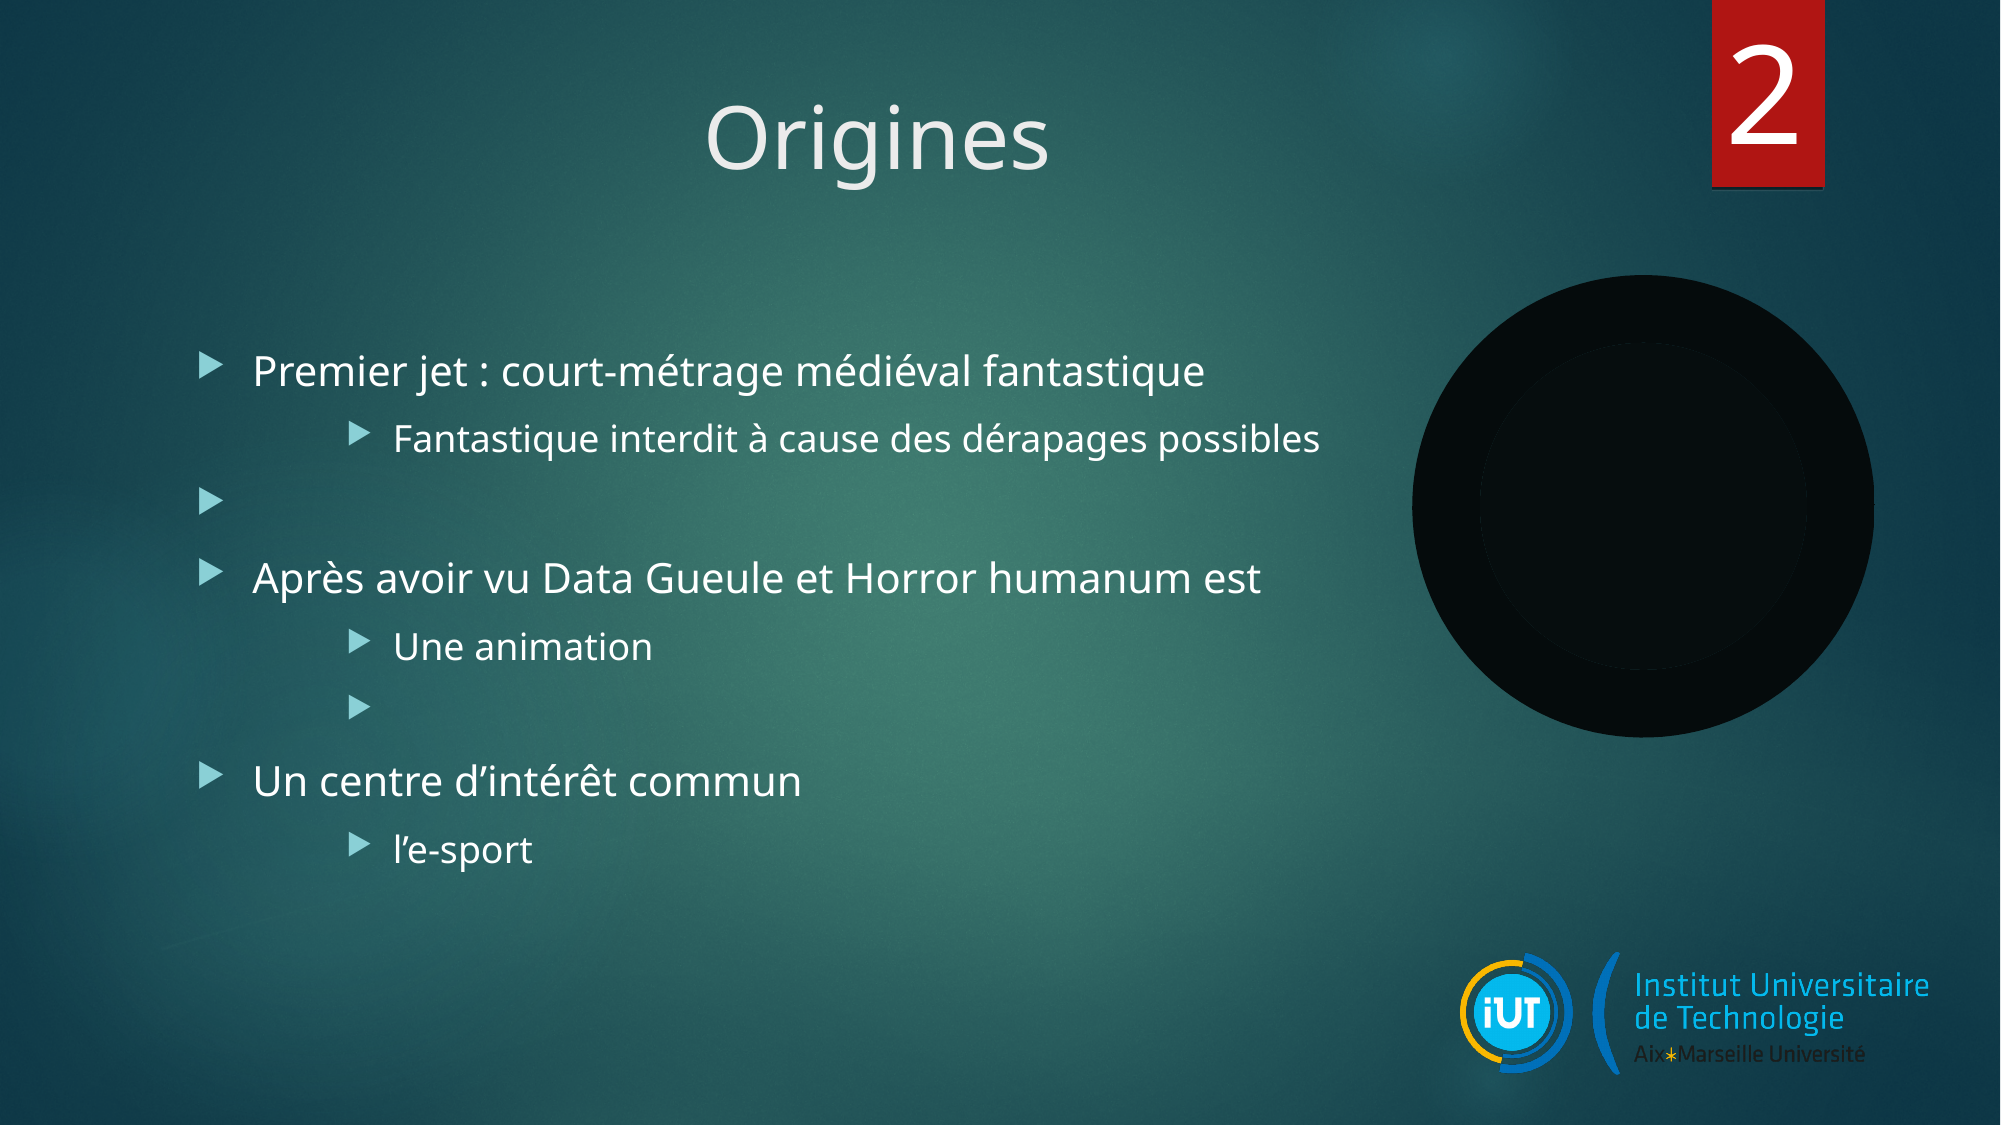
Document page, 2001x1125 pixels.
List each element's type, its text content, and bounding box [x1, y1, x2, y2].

picture [1429, 921, 1960, 1104]
text_box 2 [1710, 0, 1822, 182]
title Origines [106, 74, 1649, 305]
list Premier jet : court-métrage médiéval fantastique Fantastique interdit à cause des dérapages possibles Après avoir vu Data Gueule et Horror humanum est Une animation Un centre d’intérêt commun l’e-sport [181, 336, 1498, 920]
